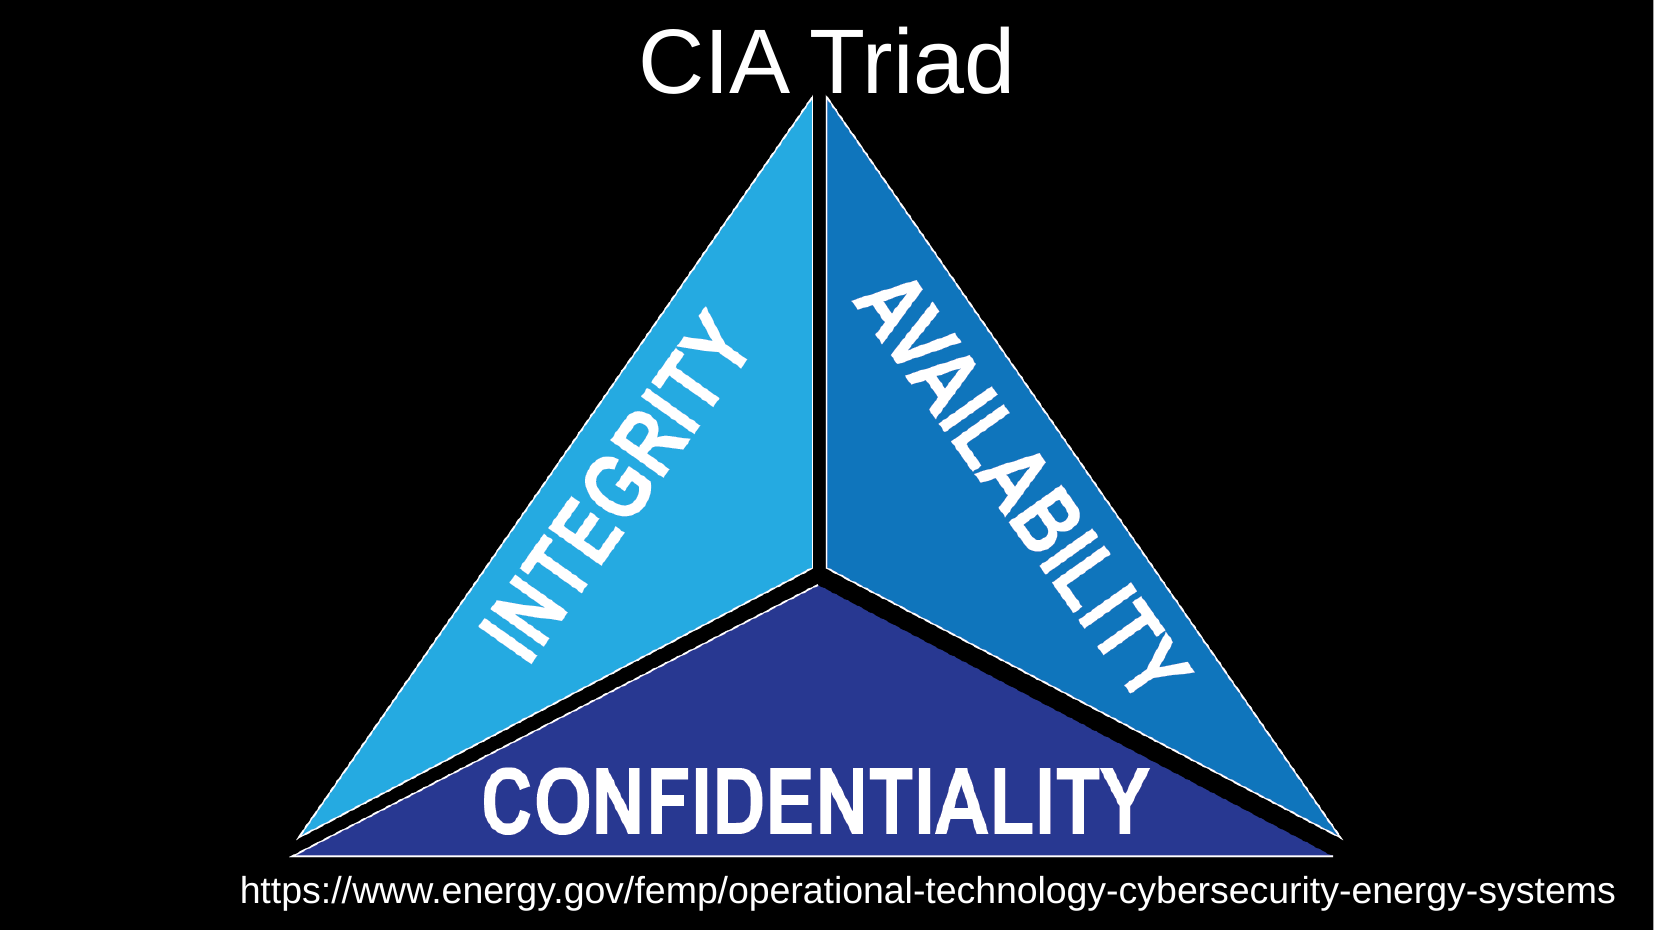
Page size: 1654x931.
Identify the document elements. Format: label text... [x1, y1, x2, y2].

picture [280, 84, 1364, 862]
title CIA Triad [82, 0, 1571, 140]
text_box https://www.energy.gov/femp/operational-technology-cybersecurity-energy-systems [225, 862, 1632, 920]
